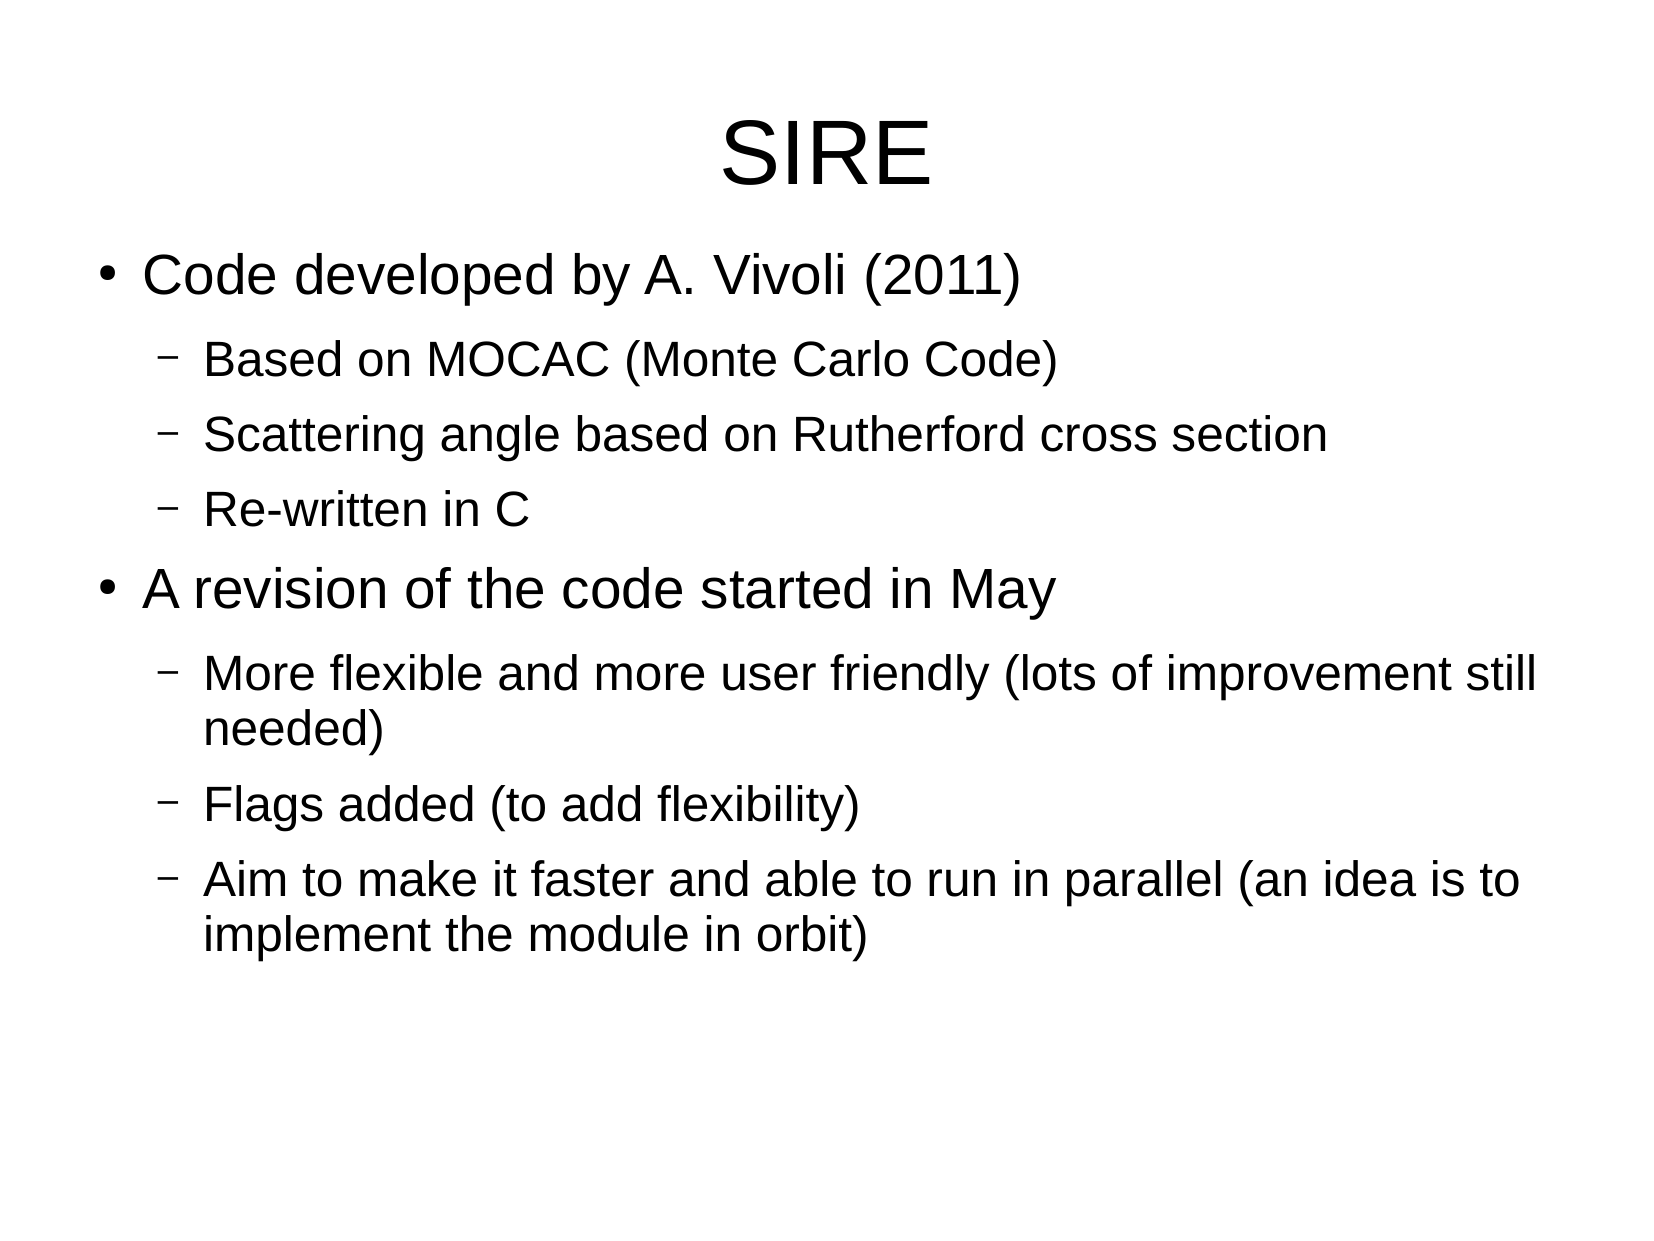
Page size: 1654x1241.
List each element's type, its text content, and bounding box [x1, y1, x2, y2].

list Code developed by A. Vivoli (2011) Based on MOCAC (Monte Carlo Code) Scattering angle based on Rutherford cross section Re-written in C A revision of the code started in May More flexible and more user friendly (lots of improvement still needed) Flags added (to add flexibility) Aim to make it faster and able to run in parallel (an idea is to implement the module in orbit) [82, 242, 1571, 963]
title SIRE [82, 49, 1571, 242]
